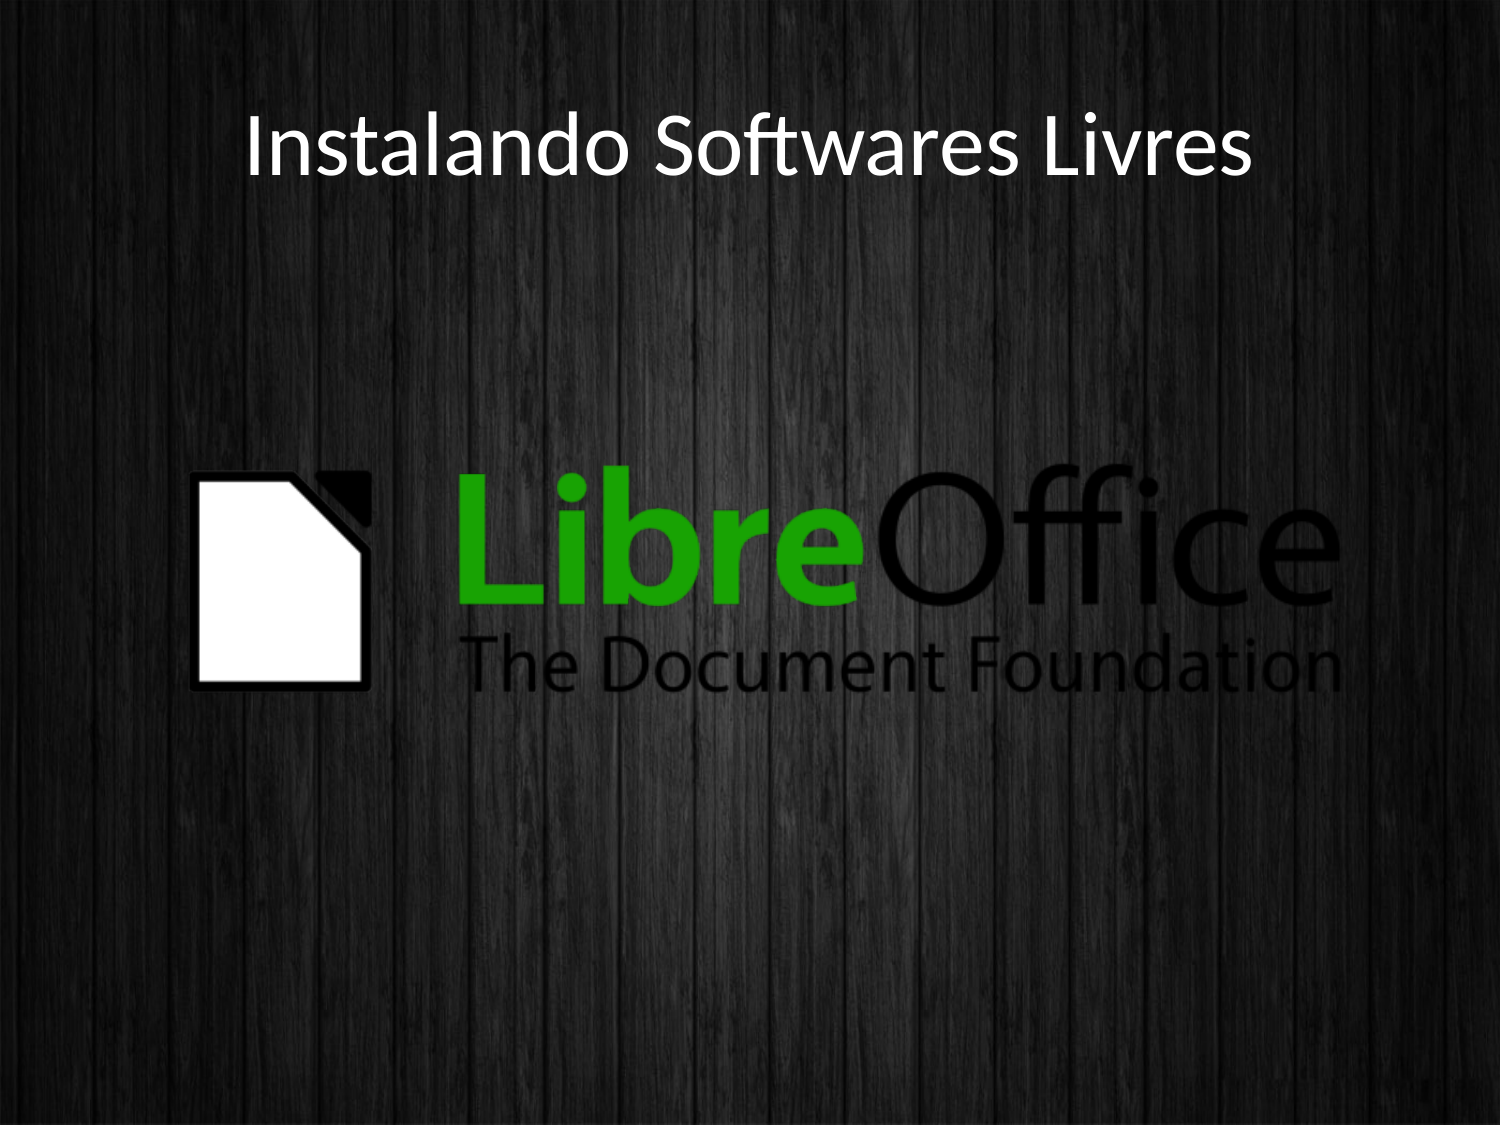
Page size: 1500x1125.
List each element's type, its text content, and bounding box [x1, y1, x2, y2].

text_box Instalando Softwares Livres [75, 45, 1425, 233]
picture [0, 0, 1500, 1125]
